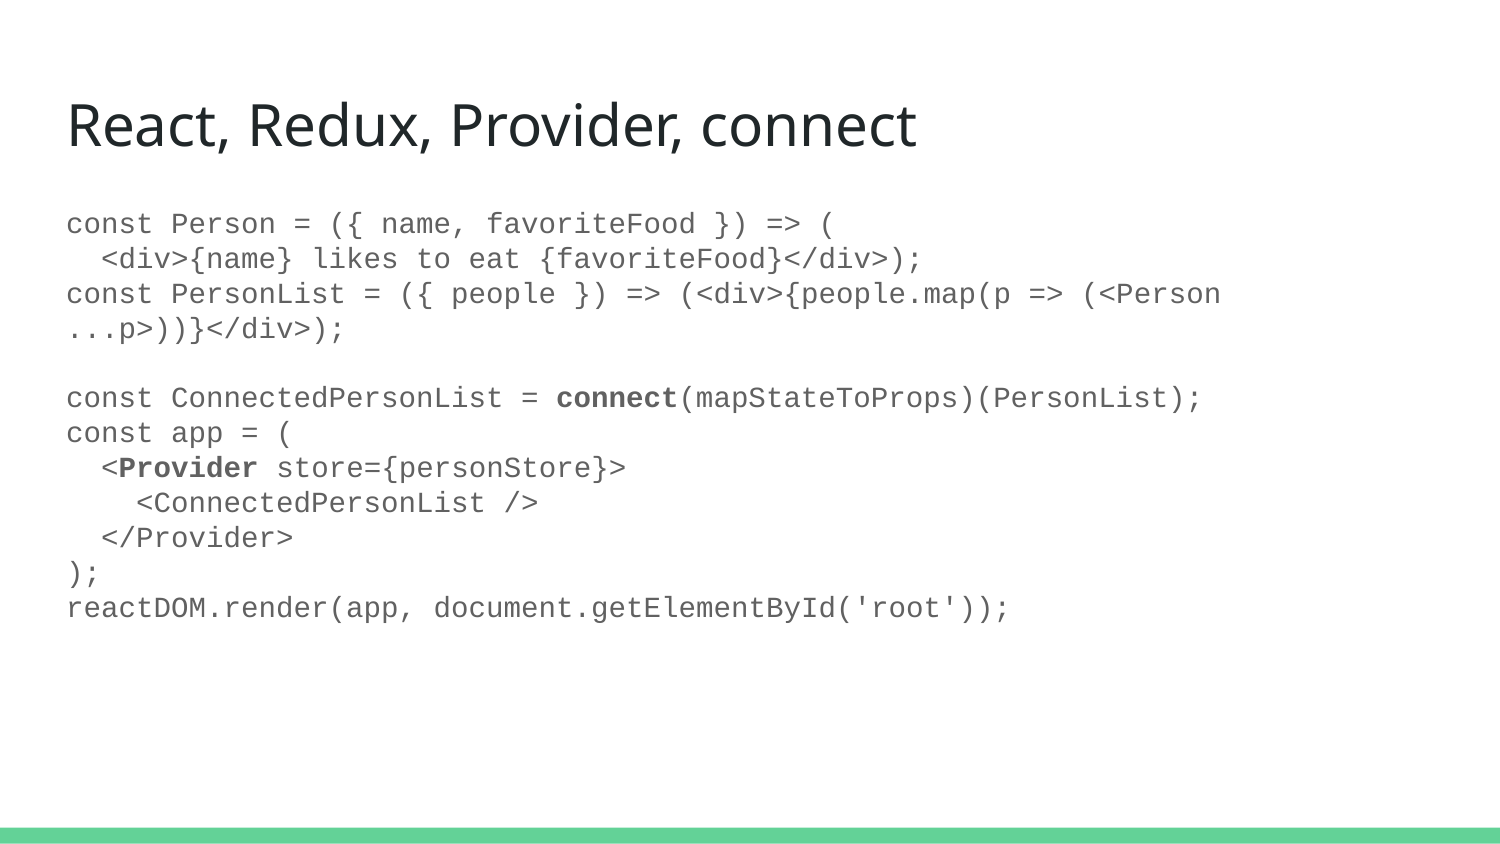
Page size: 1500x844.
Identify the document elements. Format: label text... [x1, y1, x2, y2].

list const Person = ({ name, favoriteFood }) => ( <div>{name} likes to eat {favoriteFood}</div>); const PersonList = ({ people }) => (<div>{people.map(p => (<Person ...p>))}</div>); const ConnectedPersonList = connect(mapStateToProps)(PersonList); const app = ( <Provider store={personStore}> <ConnectedPersonList /> </Provider> ); reactDOM.render(app, document.getElementById('root')); [51, 189, 1449, 750]
title React, Redux, Provider, connect [51, 72, 1449, 167]
